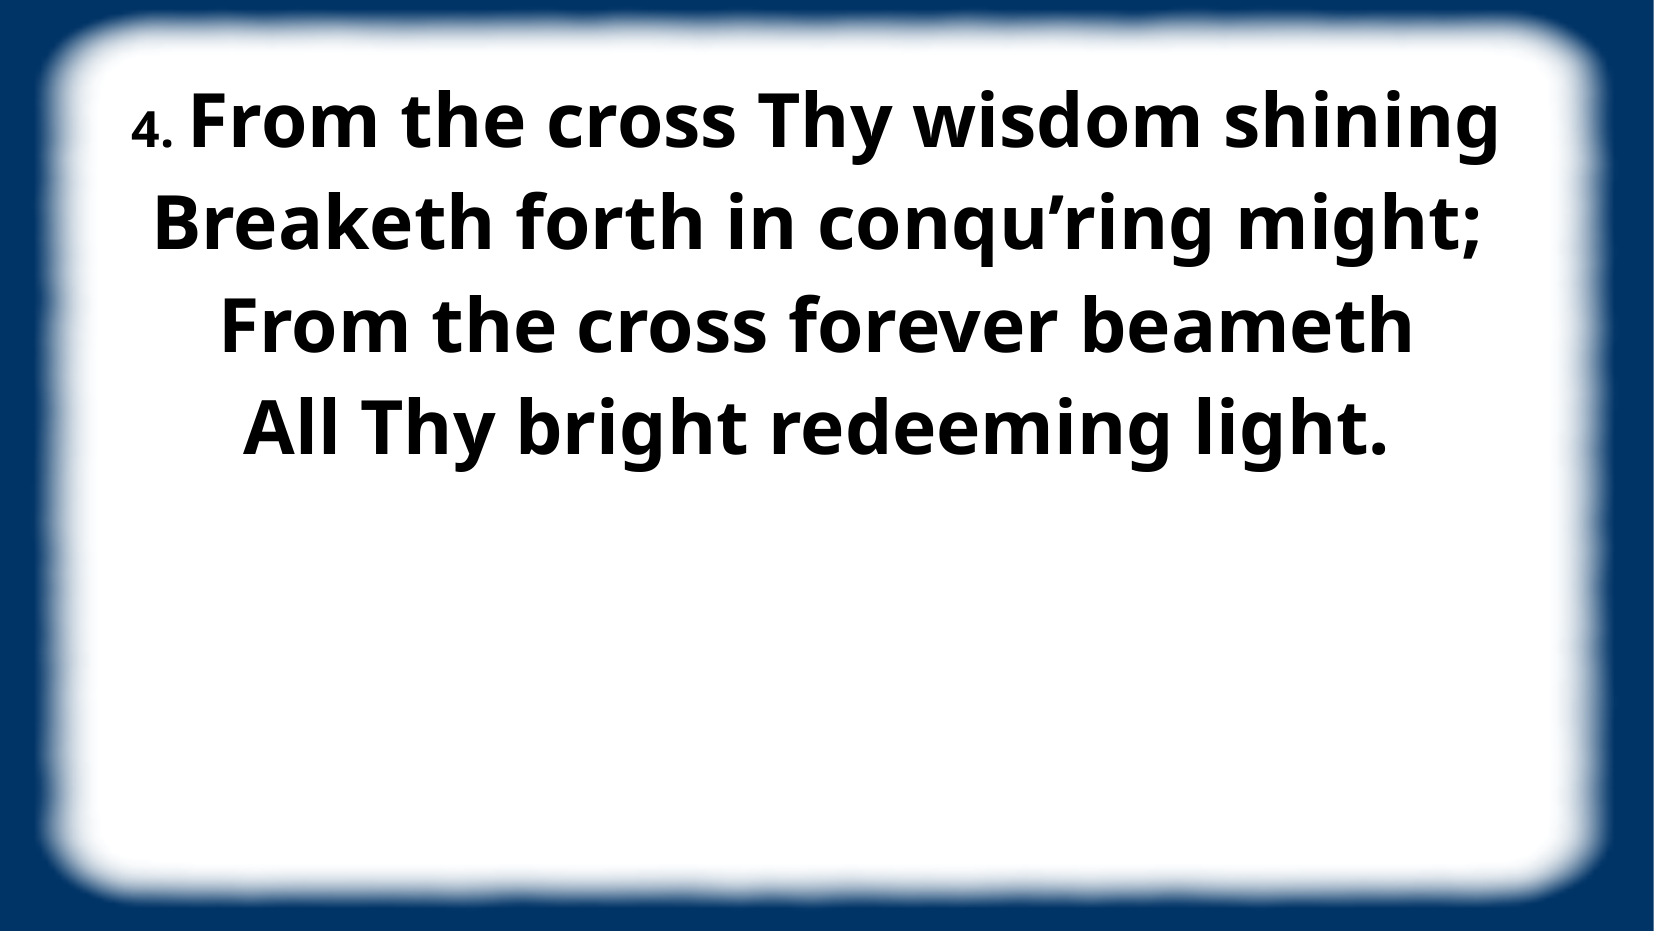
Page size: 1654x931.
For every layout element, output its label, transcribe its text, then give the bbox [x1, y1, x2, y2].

picture [0, 0, 1654, 931]
text_box 4. From the cross Thy wisdom shining Breaketh forth in conqu’ring might; From the cross forever beameth All Thy bright redeeming light. [90, 60, 1546, 475]
